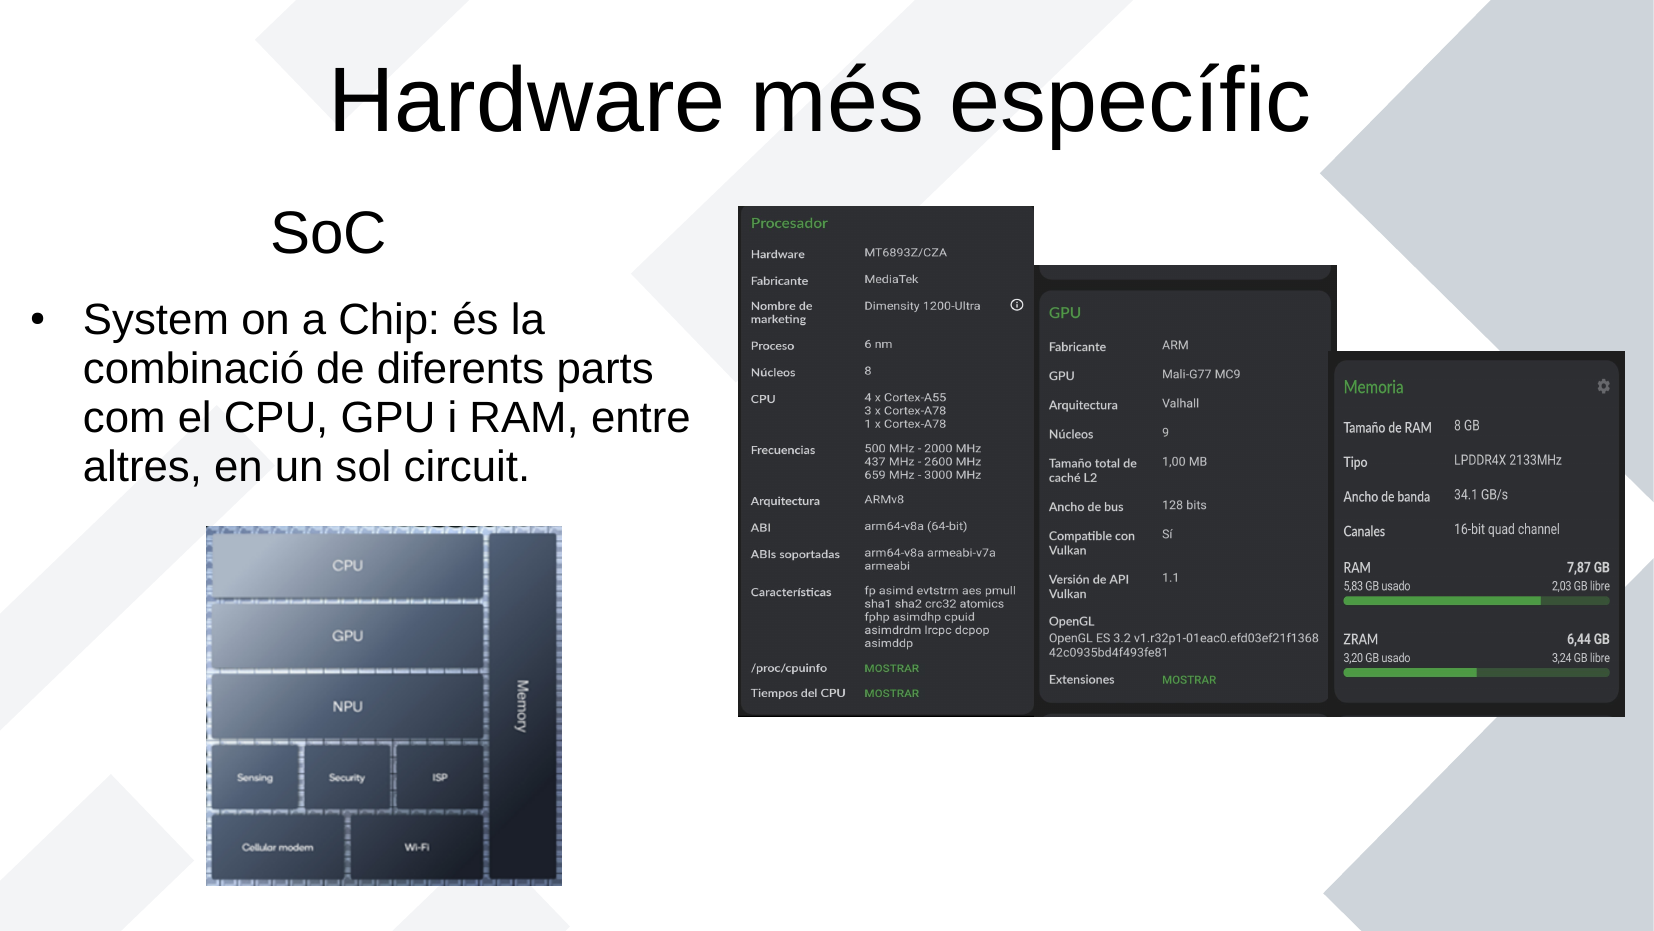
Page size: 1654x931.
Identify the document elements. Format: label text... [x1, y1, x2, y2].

picture [738, 206, 1625, 717]
title Hardware més específic [76, 21, 1565, 178]
picture [206, 526, 562, 886]
list SoC [206, 198, 473, 266]
list System on a Chip: és la combinació de diferents parts com el CPU, GPU i RAM, entre altres, en un sol circuit. [11, 295, 709, 532]
